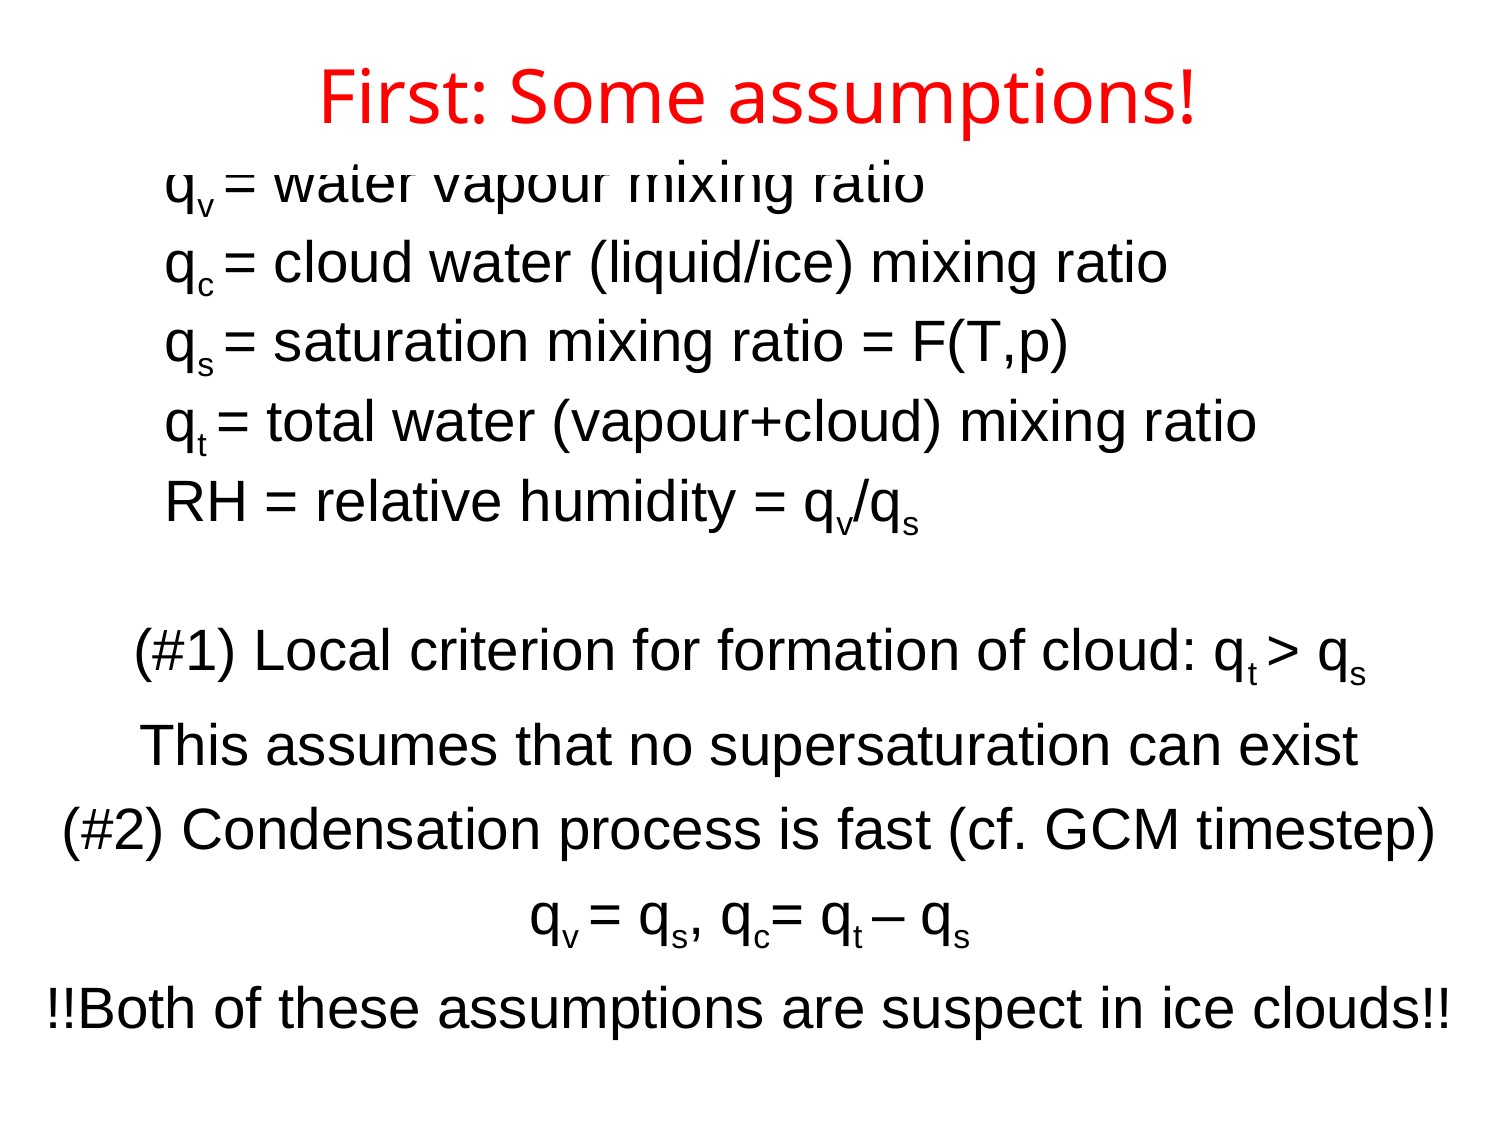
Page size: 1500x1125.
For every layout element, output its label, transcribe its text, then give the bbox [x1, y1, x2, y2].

text_box qv = water vapour mixing ratio qc = cloud water (liquid/ice) mixing ratio qs = saturation mixing ratio = F(T,p)‏ qt = total water (vapour+cloud) mixing ratio RH = relative humidity = qv/qs (#1) Local criterion for formation of cloud: qt > qs This assumes that no supersaturation can exist (#2) Condensation process is fast (cf. GCM timestep)‏ qv = qs, qc= qt – qs !!Both of these assumptions are suspect in ice clouds!! [0, 66, 1500, 1048]
title First: Some assumptions! [158, 24, 1359, 163]
